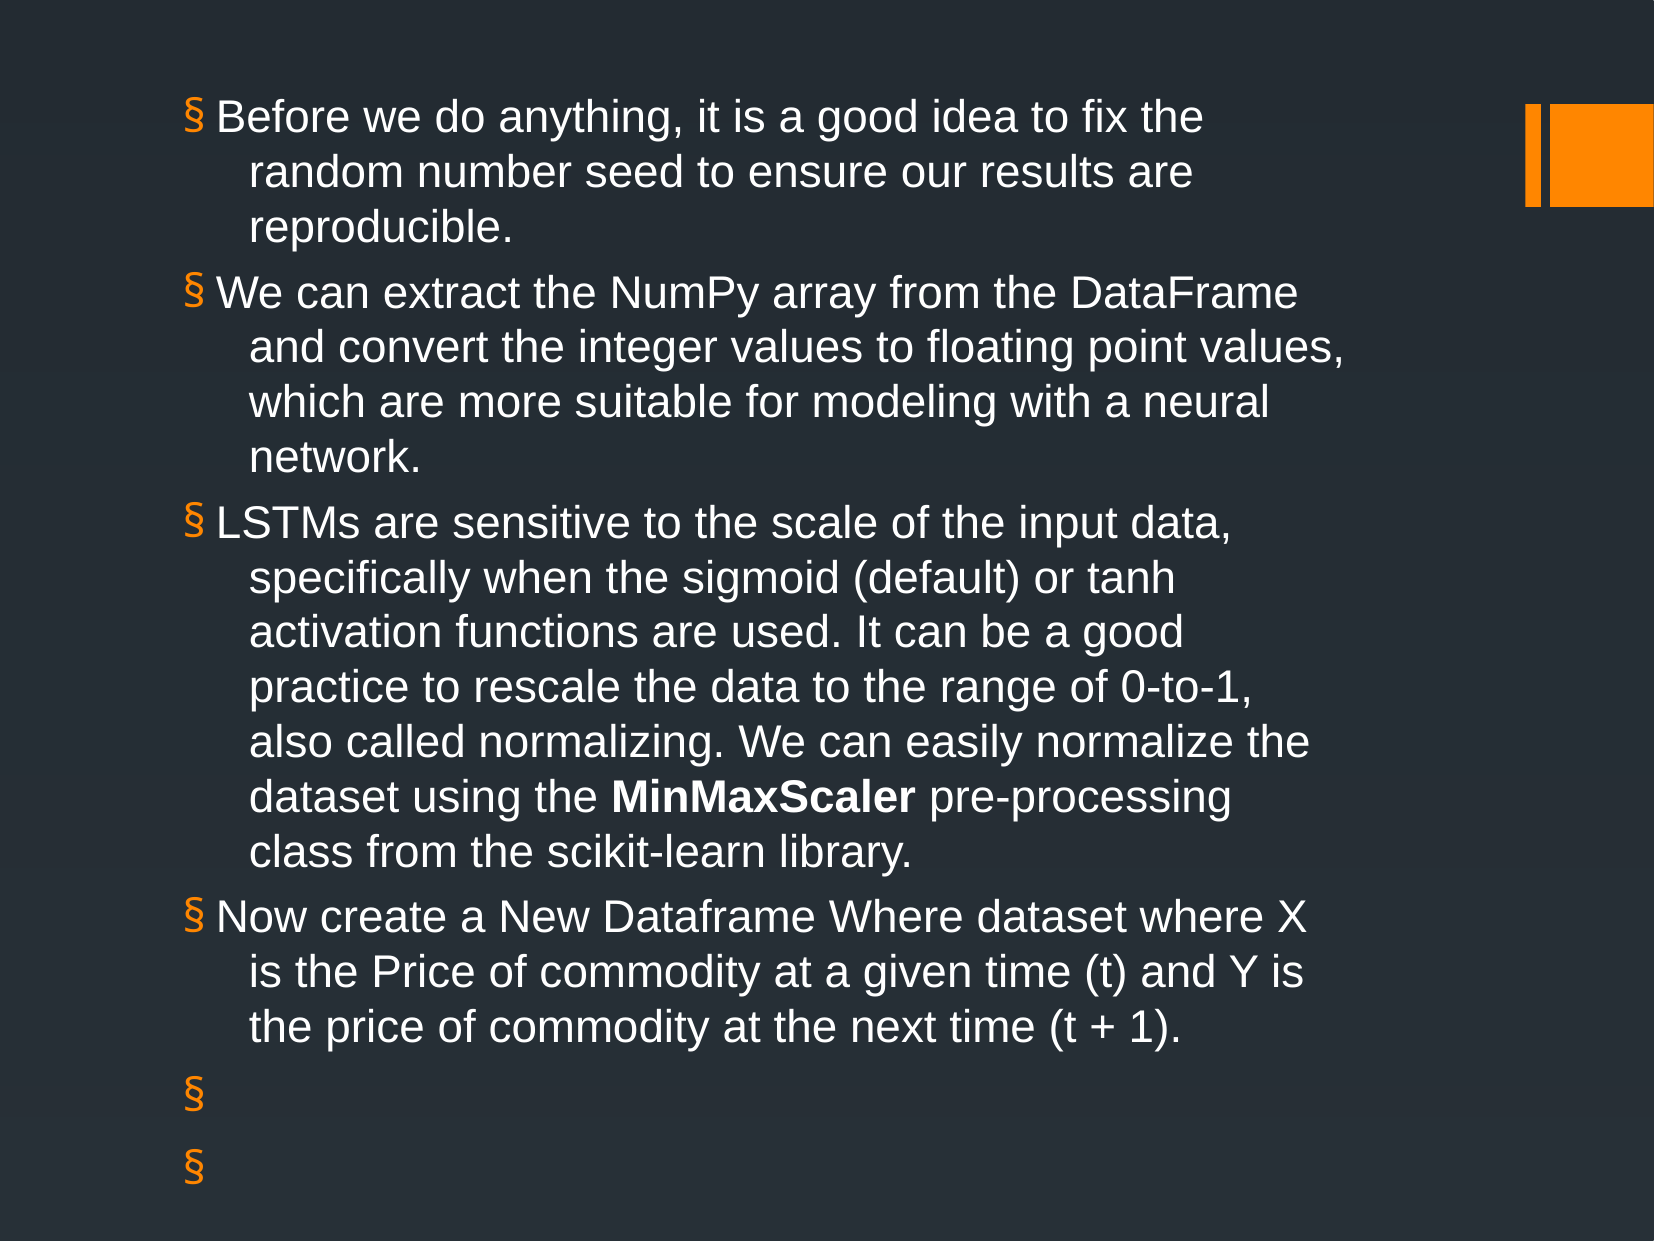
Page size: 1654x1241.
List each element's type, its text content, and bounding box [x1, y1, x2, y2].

list Before we do anything, it is a good idea to fix the random number seed to ensure our results are reproducible. We can extract the NumPy array from the DataFrame and convert the integer values to floating point values, which are more suitable for modeling with a neural network. LSTMs are sensitive to the scale of the input data, specifically when the sigmoid (default) or tanh activation functions are used. It can be a good practice to rescale the data to the range of 0-to-1, also called normalizing. We can easily normalize the dataset using the MinMaxScaler pre-processing class from the scikit-learn library. Now create a New Dataframe Where dataset where X is the Price of commodity at a given time (t) and Y is the price of commodity at the next time (t + 1). [149, 78, 1364, 1142]
